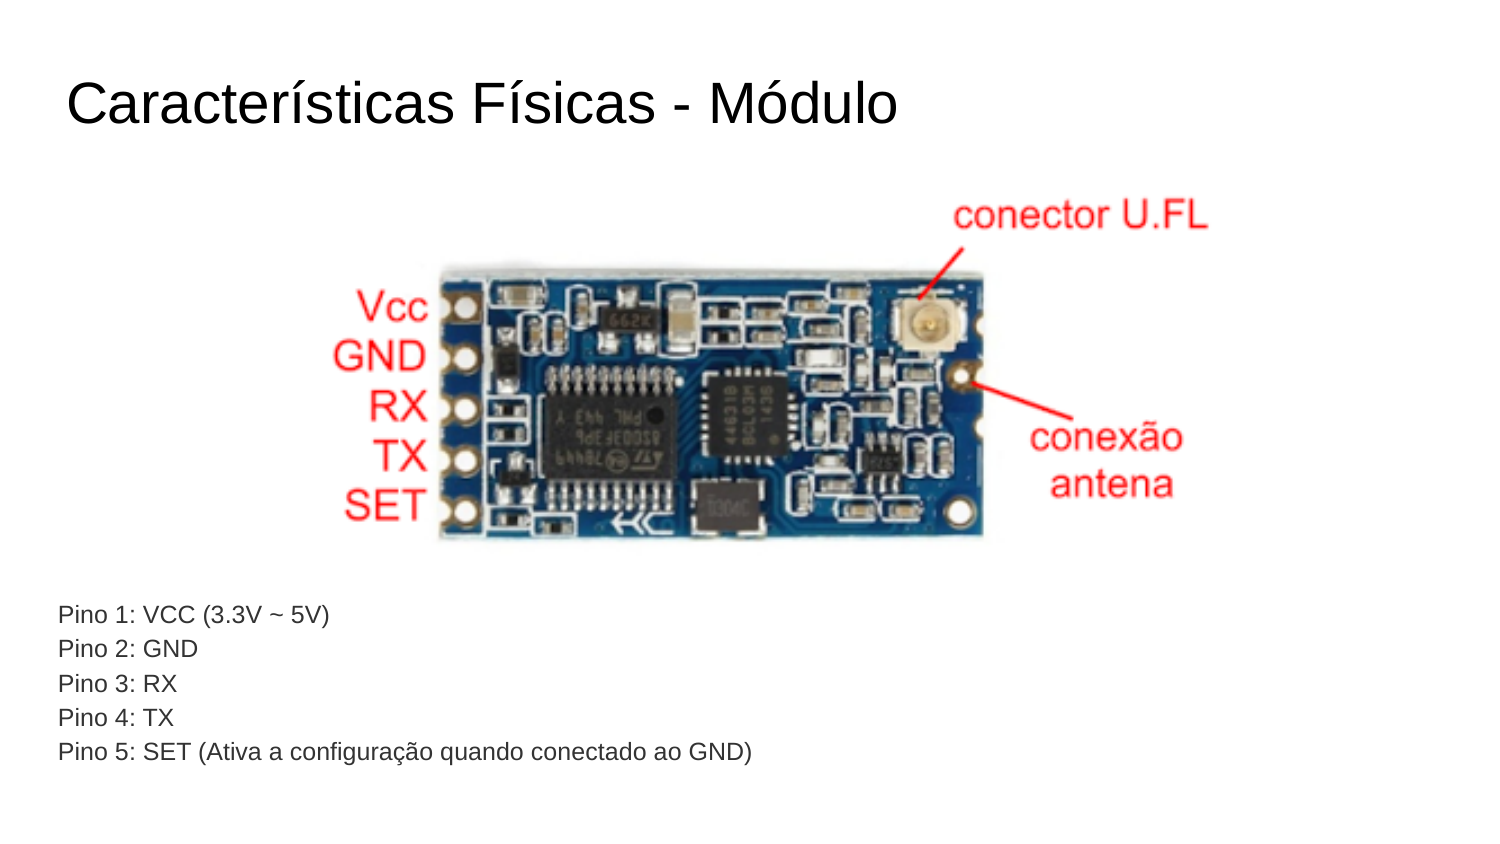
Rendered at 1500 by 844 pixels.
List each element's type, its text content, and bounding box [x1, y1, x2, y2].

title Características Físicas - Módulo [51, 50, 1449, 144]
text_box Pino 1: VCC (3.3V ~ 5V) Pino 2: GND Pino 3: RX Pino 4: TX Pino 5: SET (Ativa a configuração quando conectado ao GND) [16, 578, 828, 786]
picture [318, 181, 1218, 567]
